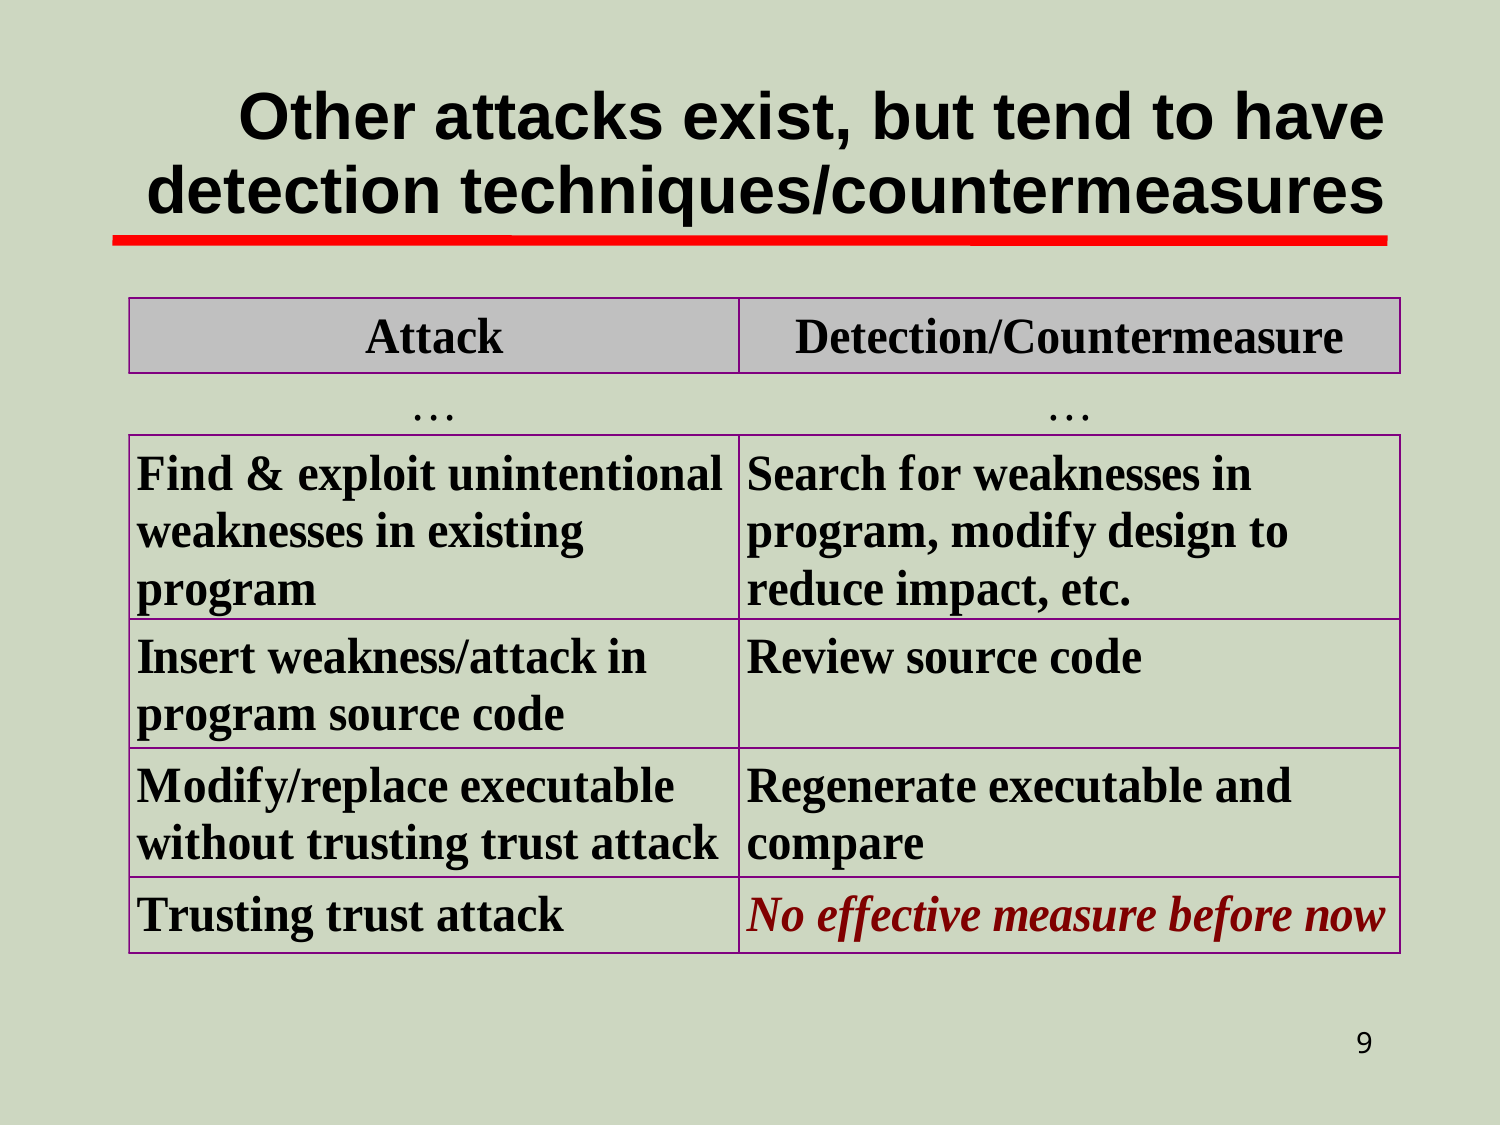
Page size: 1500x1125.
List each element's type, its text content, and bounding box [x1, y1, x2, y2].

title Other attacks exist, but tend to have detection techniques/countermeasures [124, 80, 1387, 229]
chart [128, 297, 1403, 1096]
